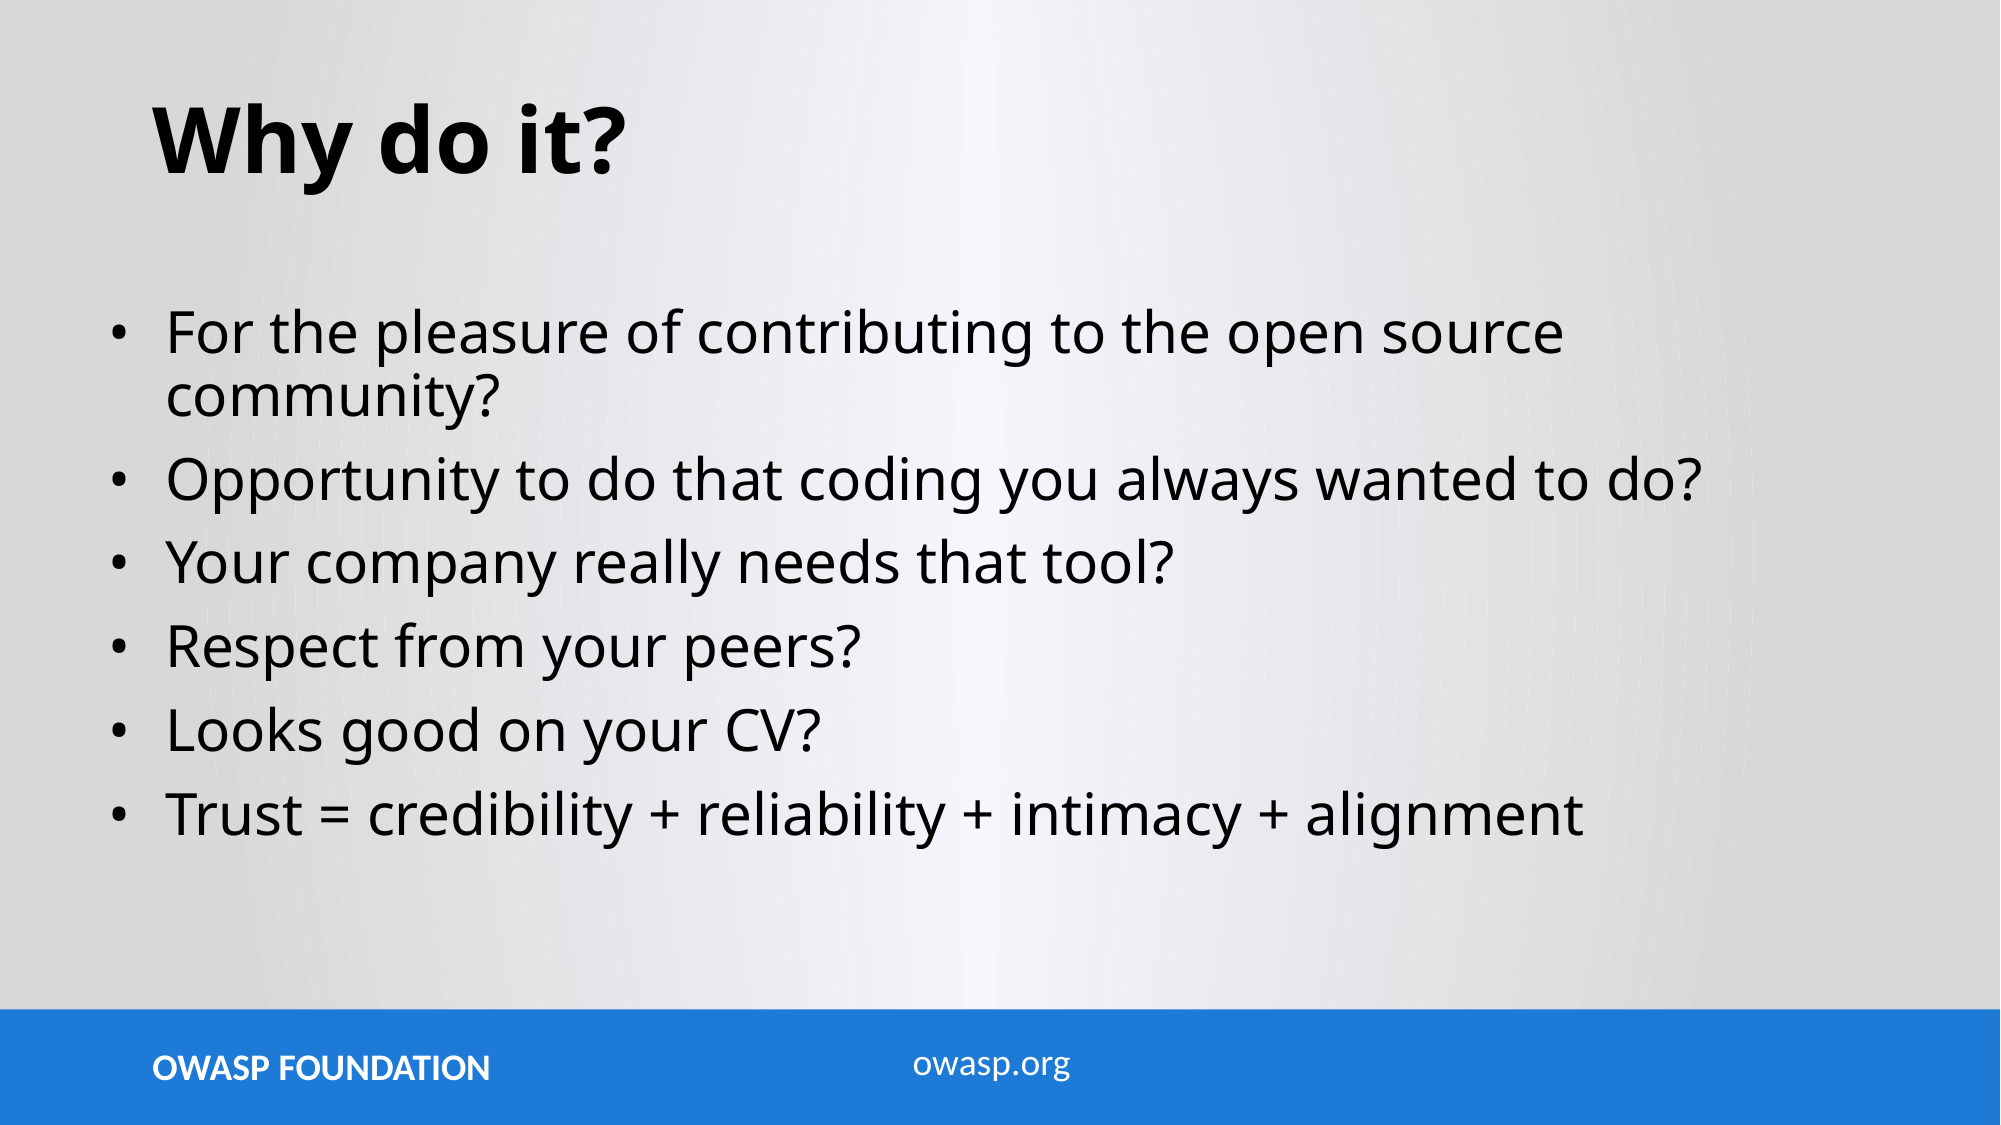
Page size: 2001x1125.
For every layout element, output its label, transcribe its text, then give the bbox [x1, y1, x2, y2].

title Why do it? [137, 35, 1863, 253]
list For the pleasure of contributing to the open source community? Opportunity to do that coding you always wanted to do? Your company really needs that tool? Respect from your peers? Looks good on your CV? Trust = credibility + reliability + intimacy + alignment [75, 295, 1863, 826]
